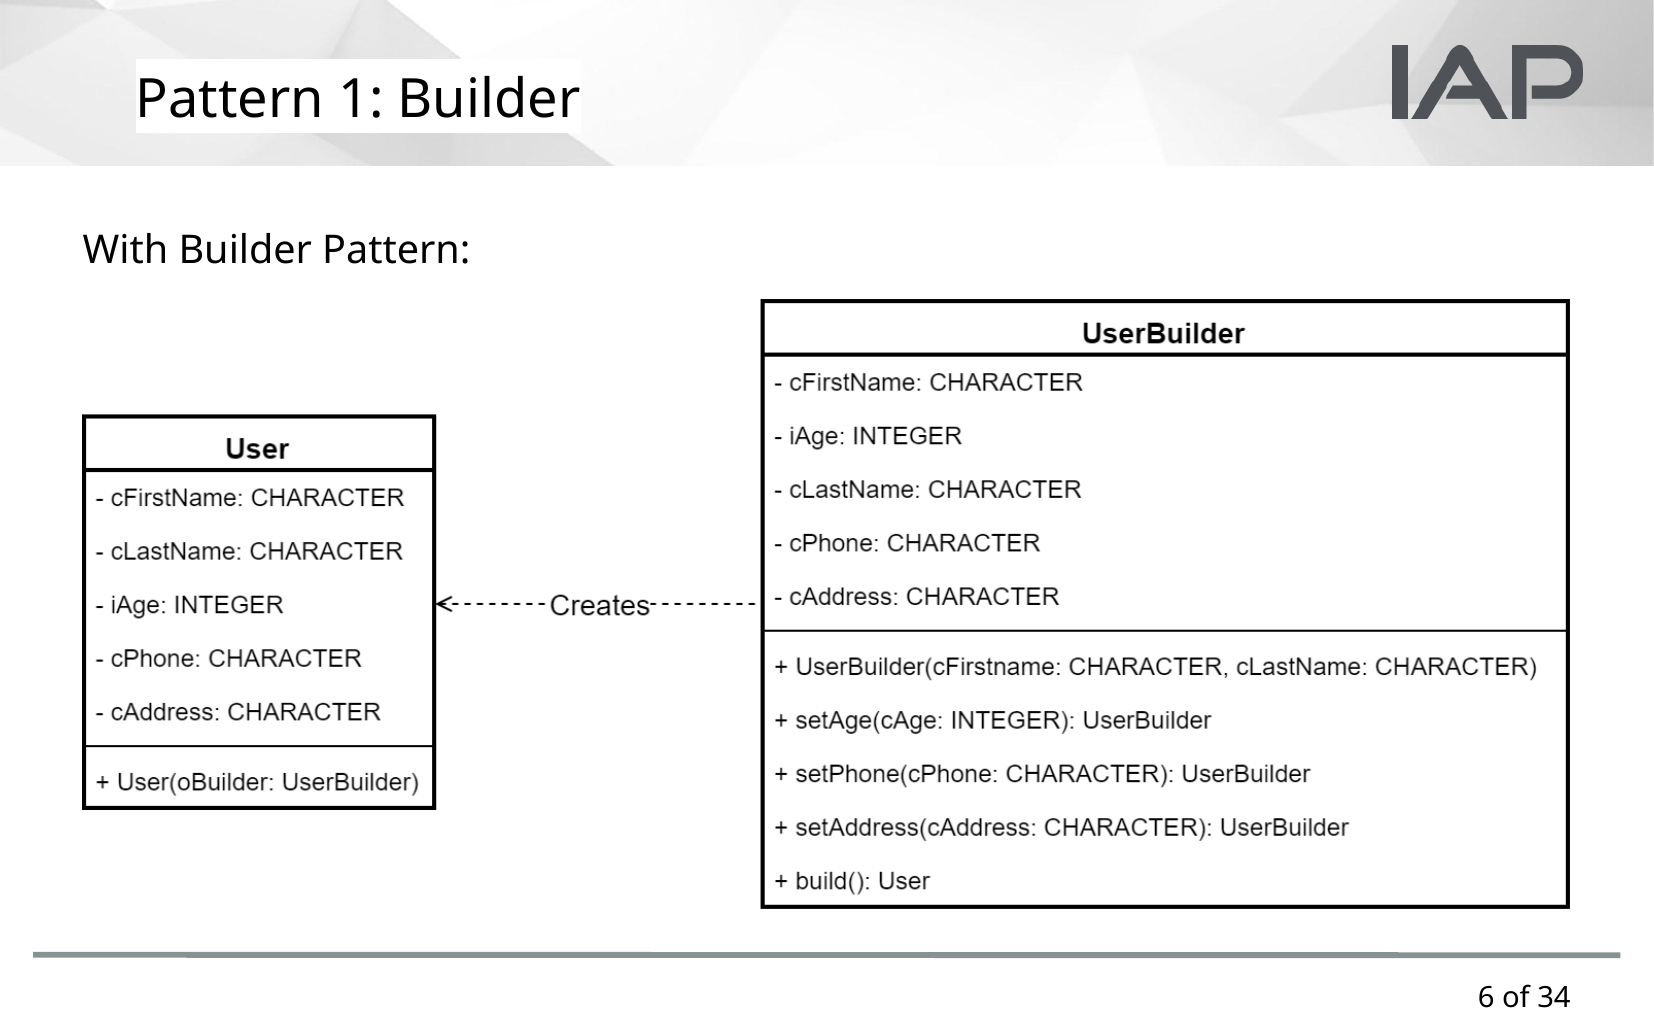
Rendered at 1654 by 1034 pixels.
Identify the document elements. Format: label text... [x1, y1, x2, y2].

picture [0, 0, 1654, 166]
title Pattern 1: Builder [135, 41, 1264, 152]
list With Builder Pattern: [82, 221, 1571, 296]
picture [82, 298, 1571, 912]
